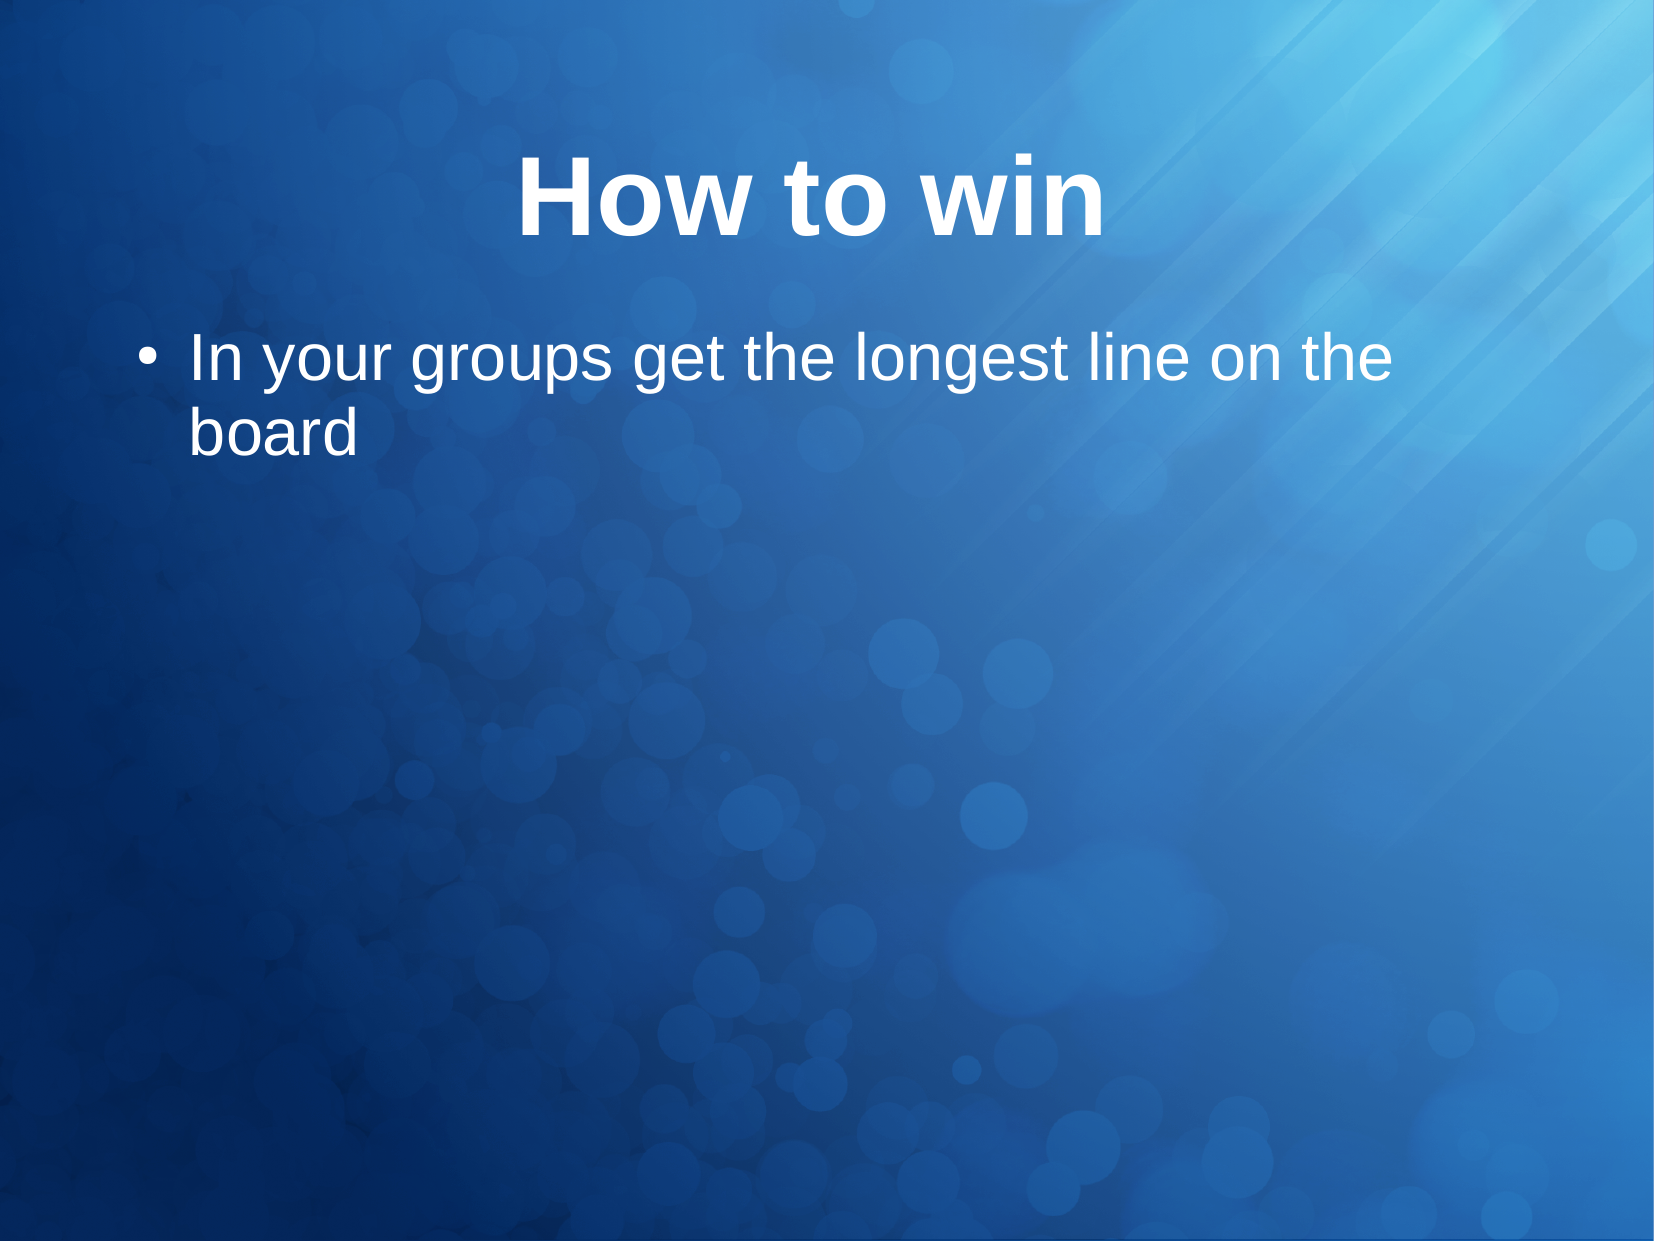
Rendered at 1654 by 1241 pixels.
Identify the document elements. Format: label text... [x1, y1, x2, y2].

list In your groups get the longest line on the board [118, 319, 1571, 1040]
title How to win [118, 112, 1506, 281]
picture [0, 0, 1654, 1241]
